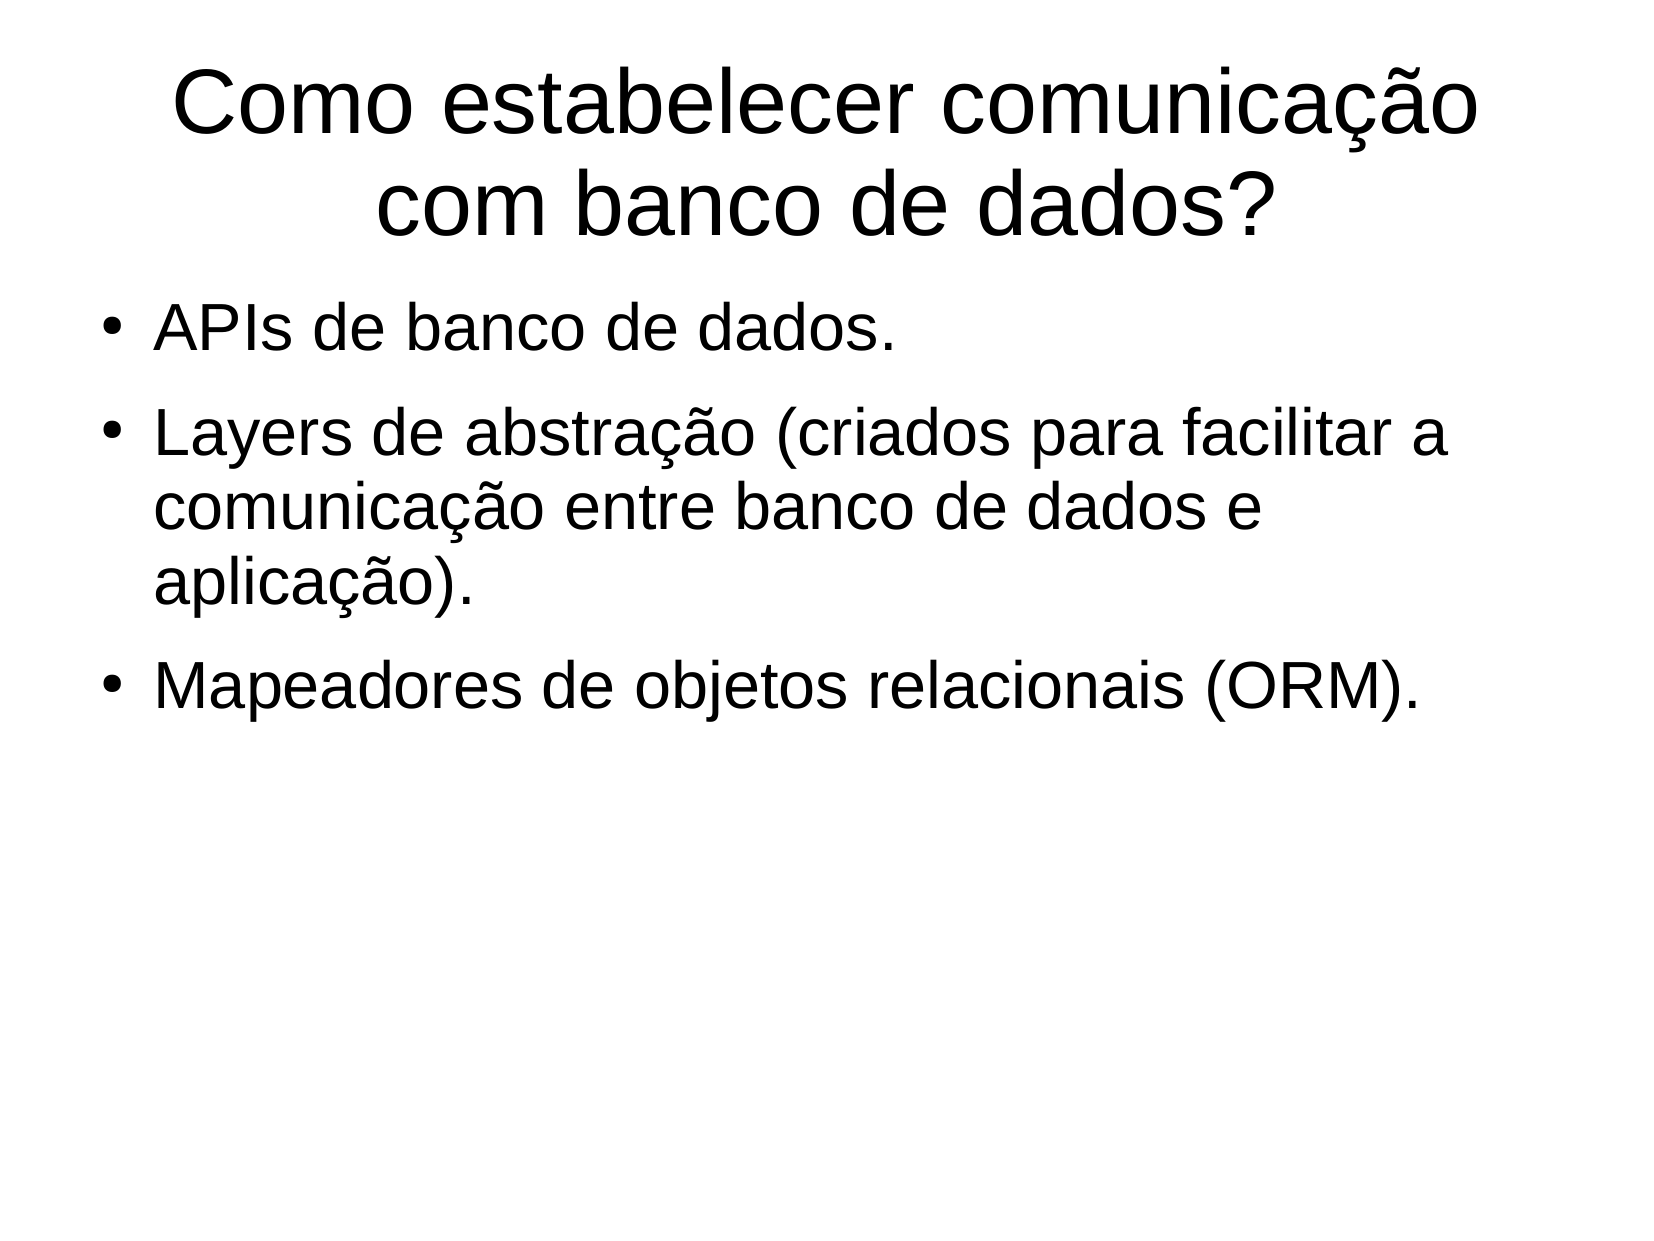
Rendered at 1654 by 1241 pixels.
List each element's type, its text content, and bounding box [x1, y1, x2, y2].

title Como estabelecer comunicação com banco de dados? [82, 49, 1571, 257]
list APIs de banco de dados. Layers de abstração (criados para facilitar a comunicação entre banco de dados e aplicação). Mapeadores de objetos relacionais (ORM). [82, 290, 1538, 1010]
